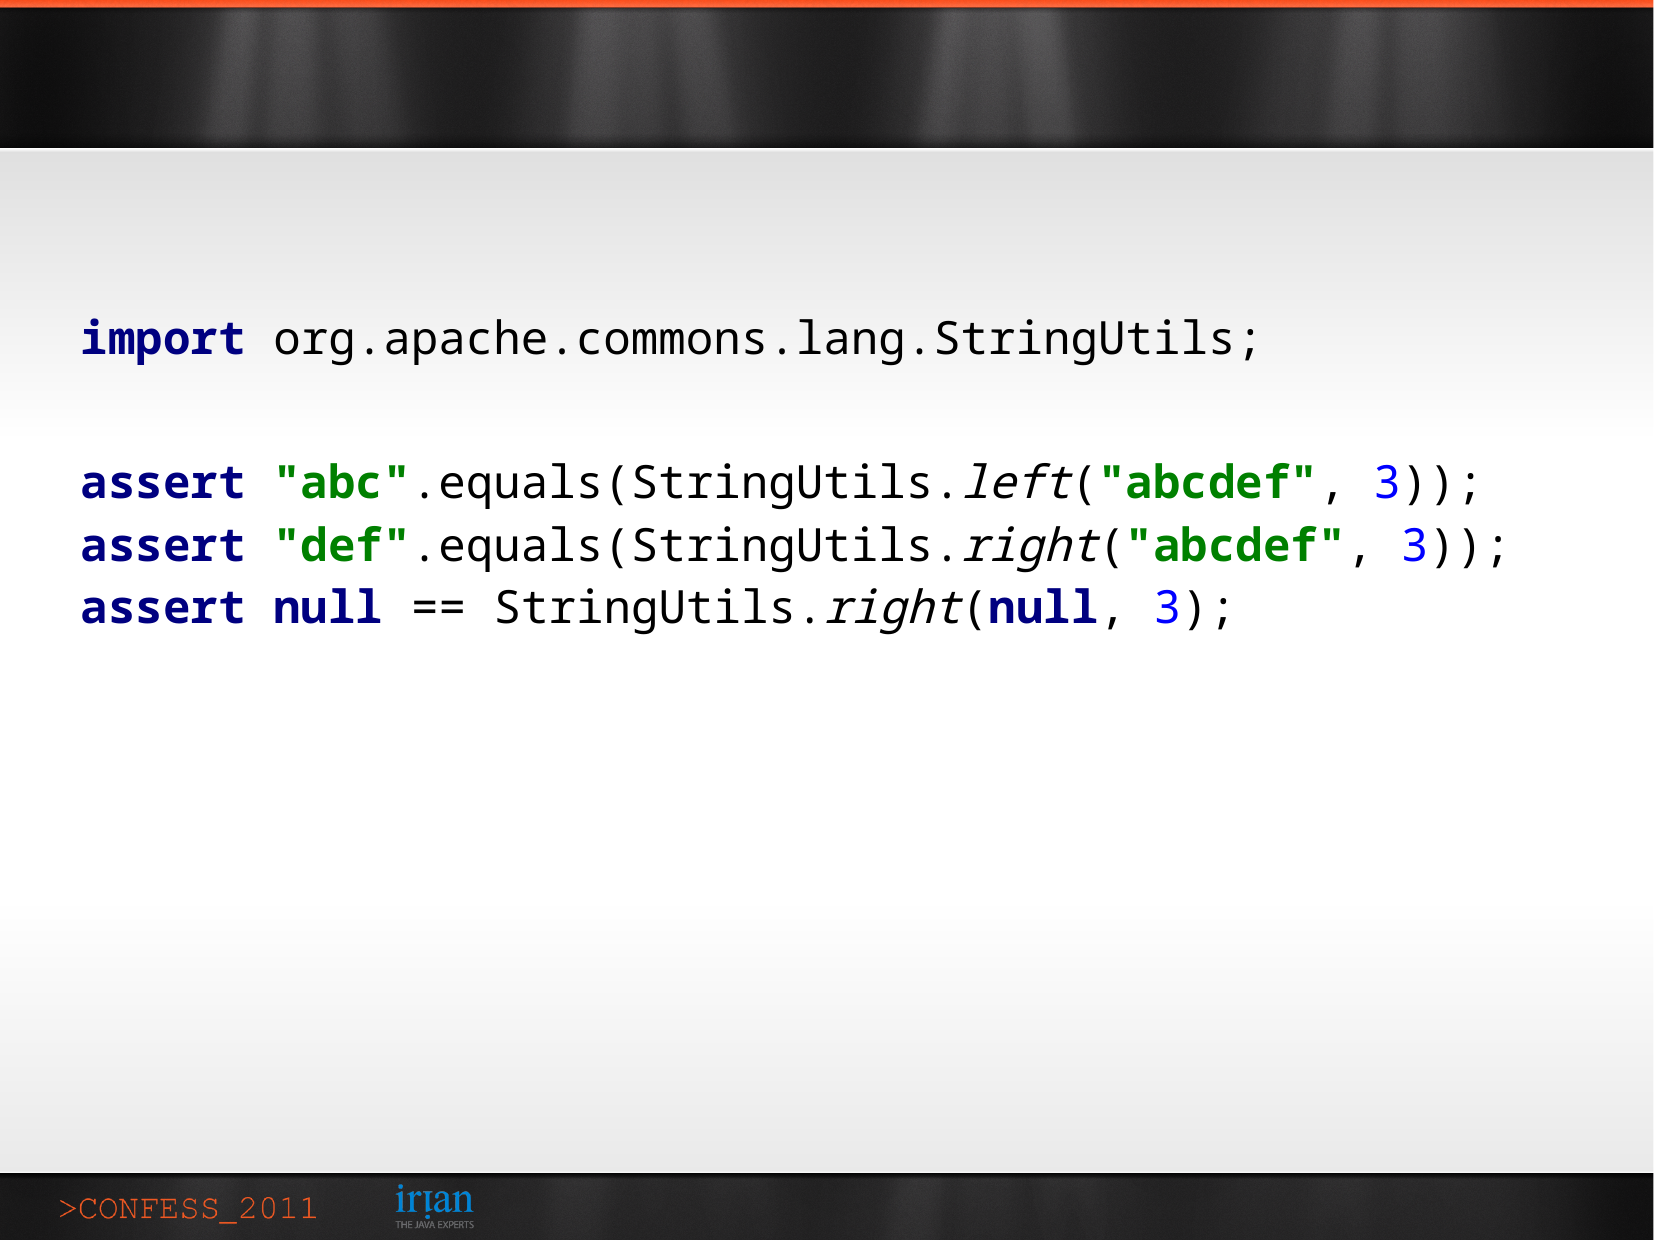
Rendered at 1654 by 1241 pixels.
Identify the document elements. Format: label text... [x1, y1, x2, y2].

subtitle import org.apache.commons.lang.StringUtils; assert "abc".equals(StringUtils.left("abcdef", 3)); assert "def".equals(StringUtils.right("abcdef", 3)); assert null == StringUtils.right(null, 3); [80, 305, 1570, 1125]
picture [0, 0, 1654, 1240]
